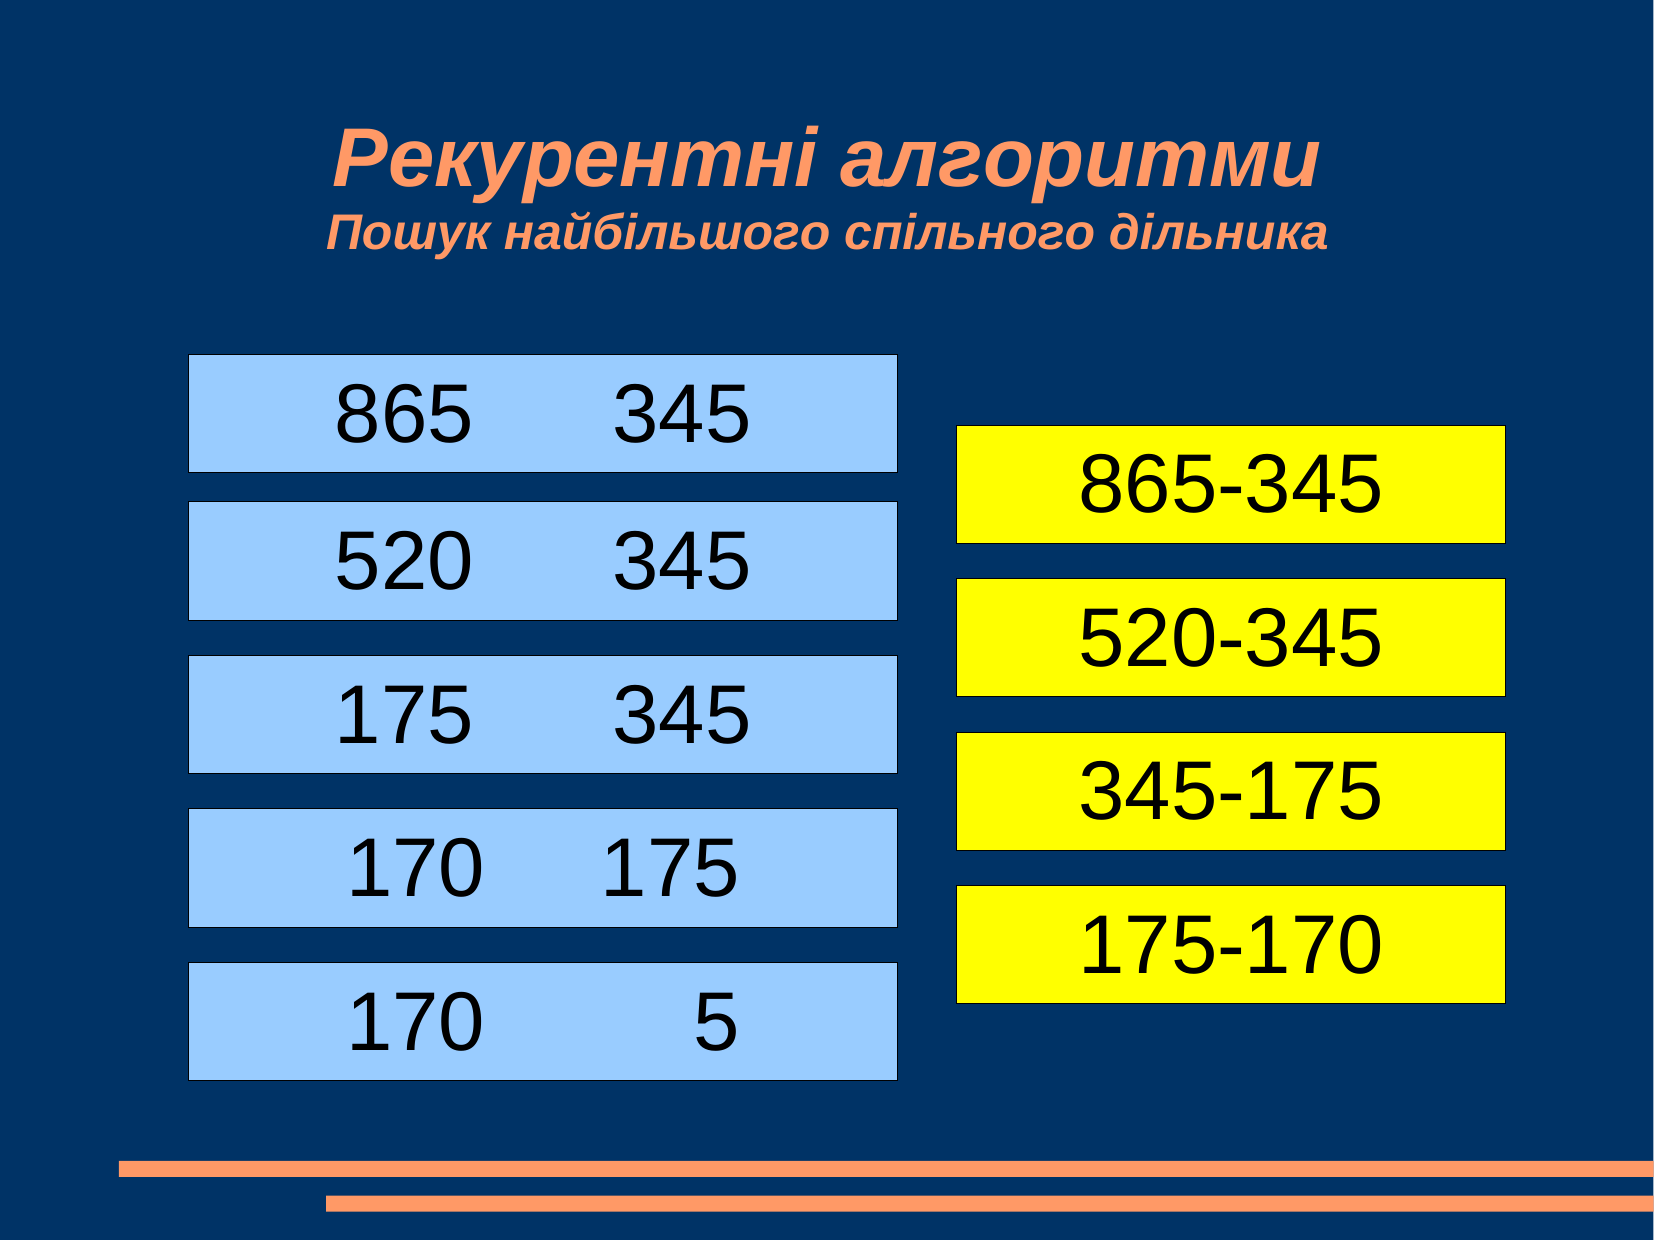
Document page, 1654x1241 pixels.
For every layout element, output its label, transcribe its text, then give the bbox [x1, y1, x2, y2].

text_box 520-345 [956, 578, 1506, 697]
title Рекурентні алгоритми Пошук найбільшого спільного дільника [121, 46, 1534, 325]
text_box 345-175 [956, 732, 1506, 851]
text_box 170 175 [188, 808, 898, 928]
text_box 175-170 [956, 885, 1506, 1004]
text_box 865 345 [188, 354, 898, 473]
text_box 865-345 [956, 425, 1506, 544]
text_box 170 5 [188, 962, 898, 1081]
text_box 175 345 [188, 655, 898, 774]
text_box 520 345 [188, 501, 898, 621]
